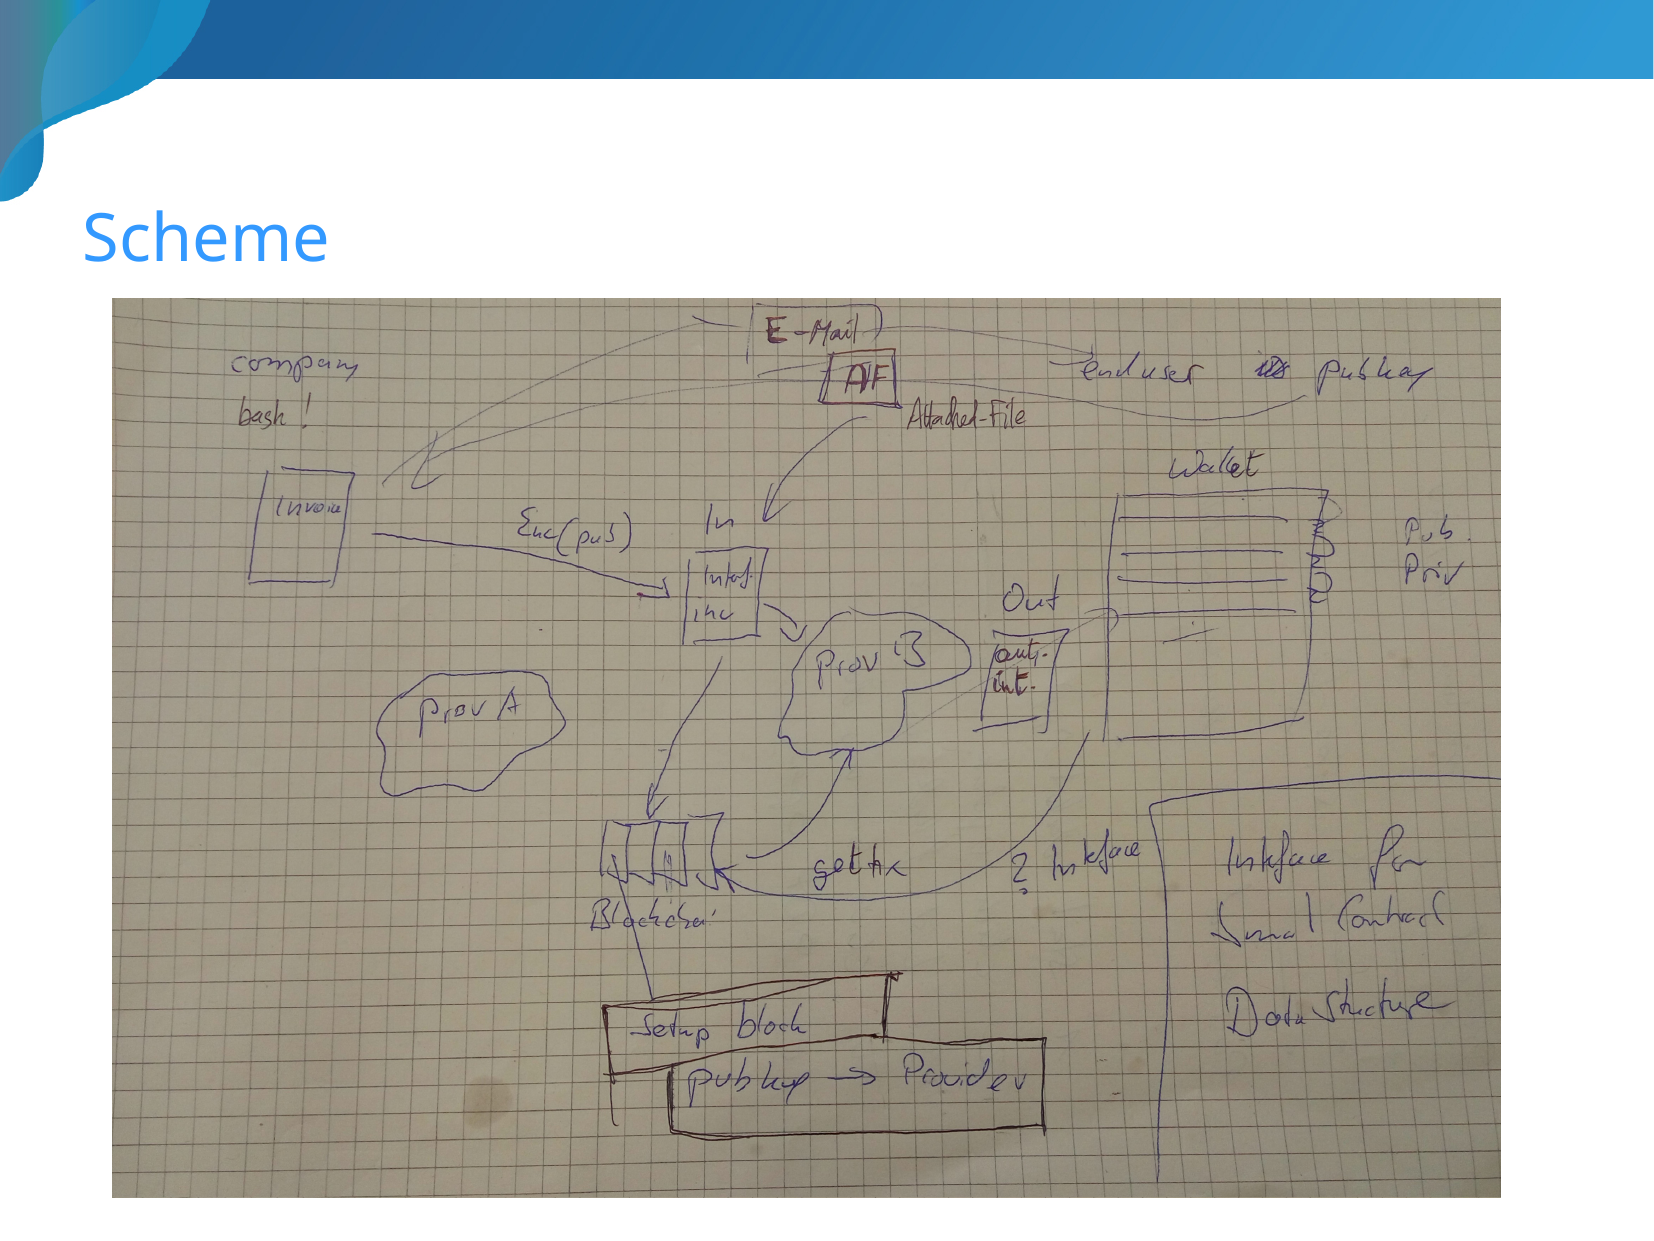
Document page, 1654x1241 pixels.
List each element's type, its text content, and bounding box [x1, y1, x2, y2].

title Scheme [82, 132, 1571, 340]
picture [0, 0, 1654, 1241]
